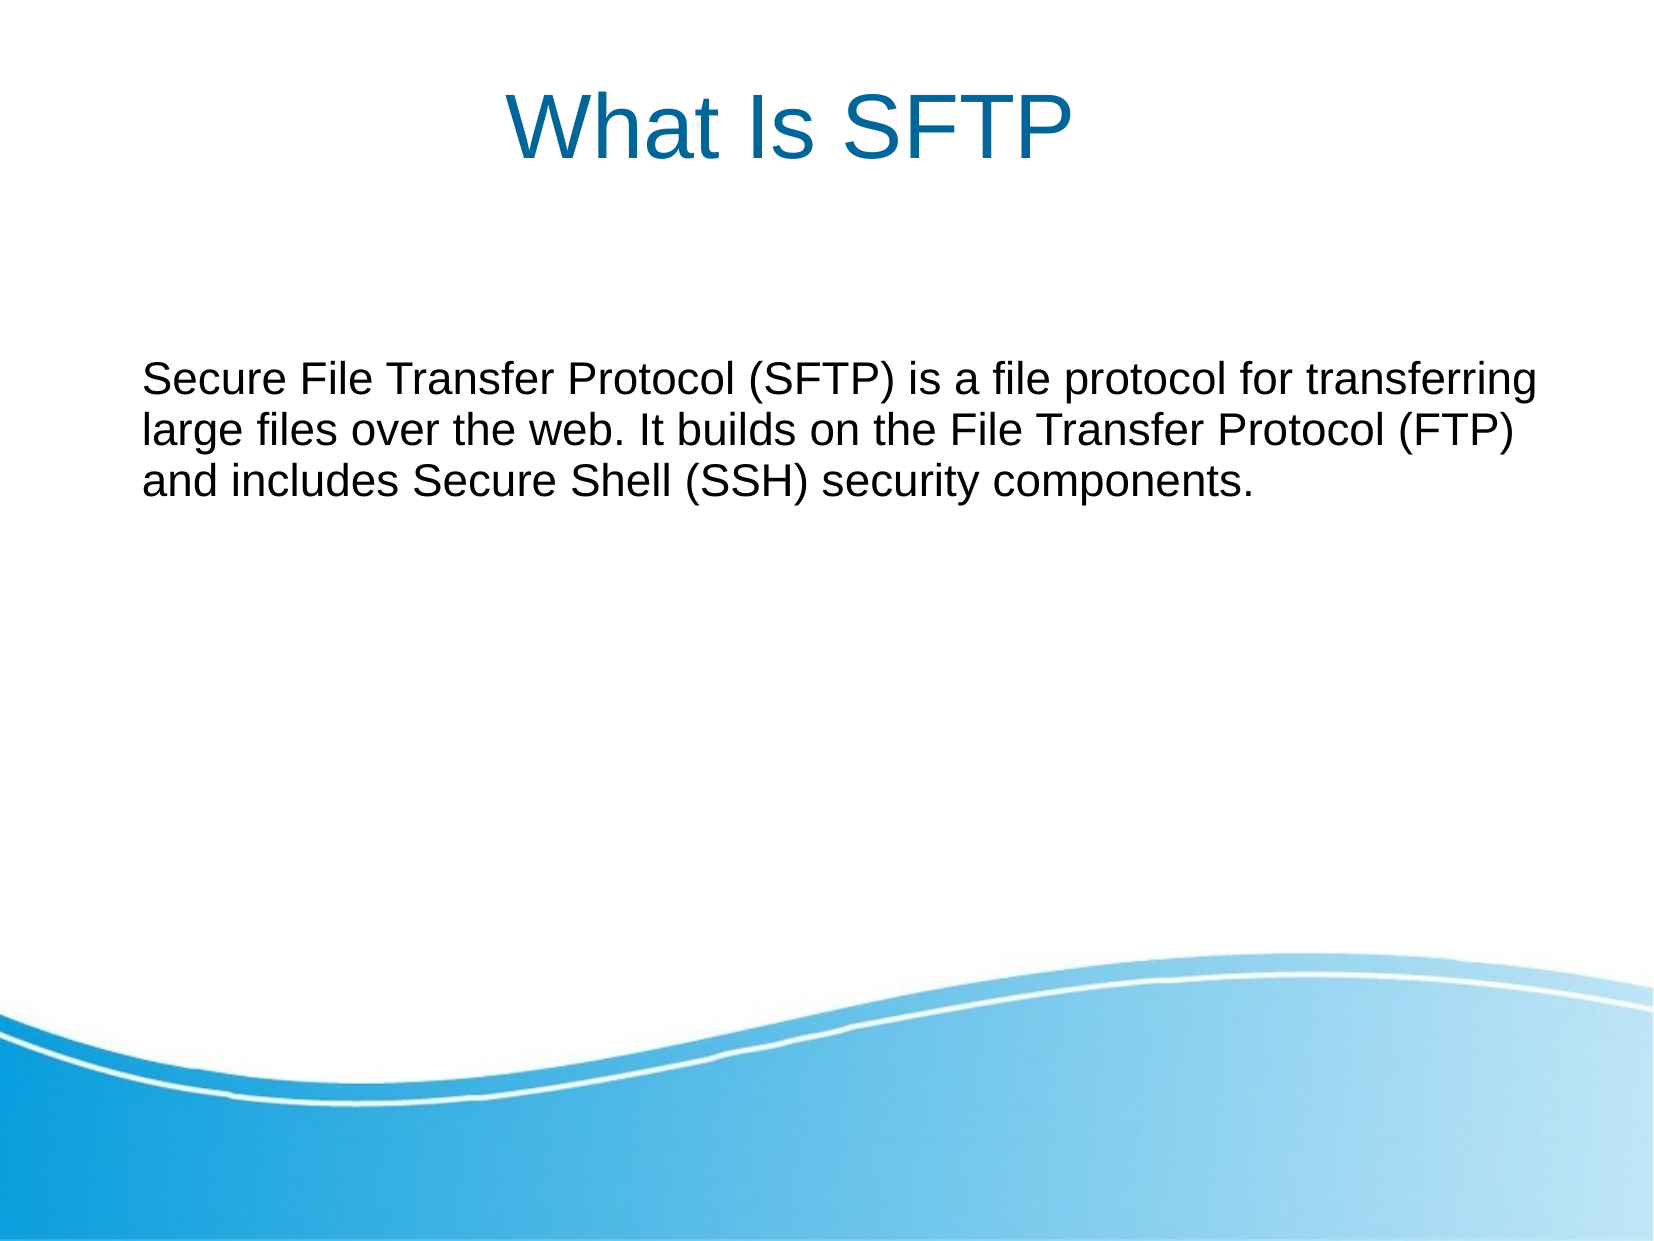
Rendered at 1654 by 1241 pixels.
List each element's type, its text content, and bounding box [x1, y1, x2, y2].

list Secure File Transfer Protocol (SFTP) is a file protocol for transferring large files over the web. It builds on the File Transfer Protocol (FTP) and includes Secure Shell (SSH) security components. [70, 352, 1560, 697]
title What Is SFTP [47, 23, 1536, 231]
picture [0, 952, 1654, 1241]
